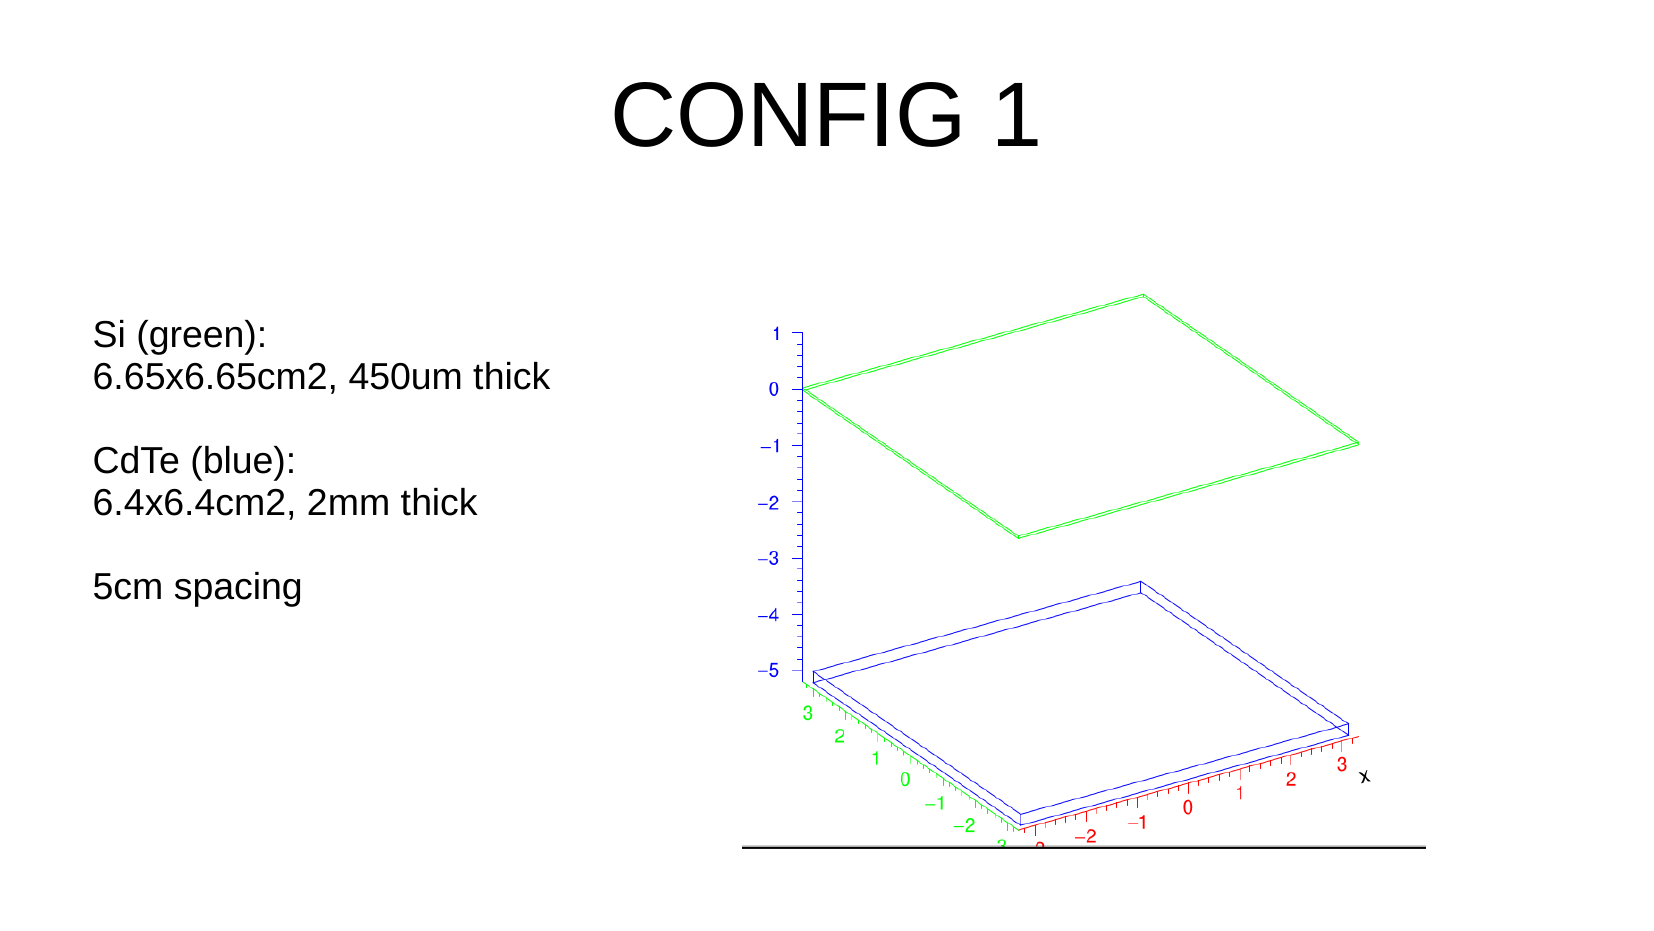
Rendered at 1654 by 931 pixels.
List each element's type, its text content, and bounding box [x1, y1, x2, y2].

text_box Si (green): 6.65x6.65cm2, 450um thick CdTe (blue): 6.4x6.4cm2, 2mm thick 5cm spacing [77, 305, 594, 794]
title CONFIG 1 [82, 37, 1571, 193]
picture [742, 204, 1426, 849]
